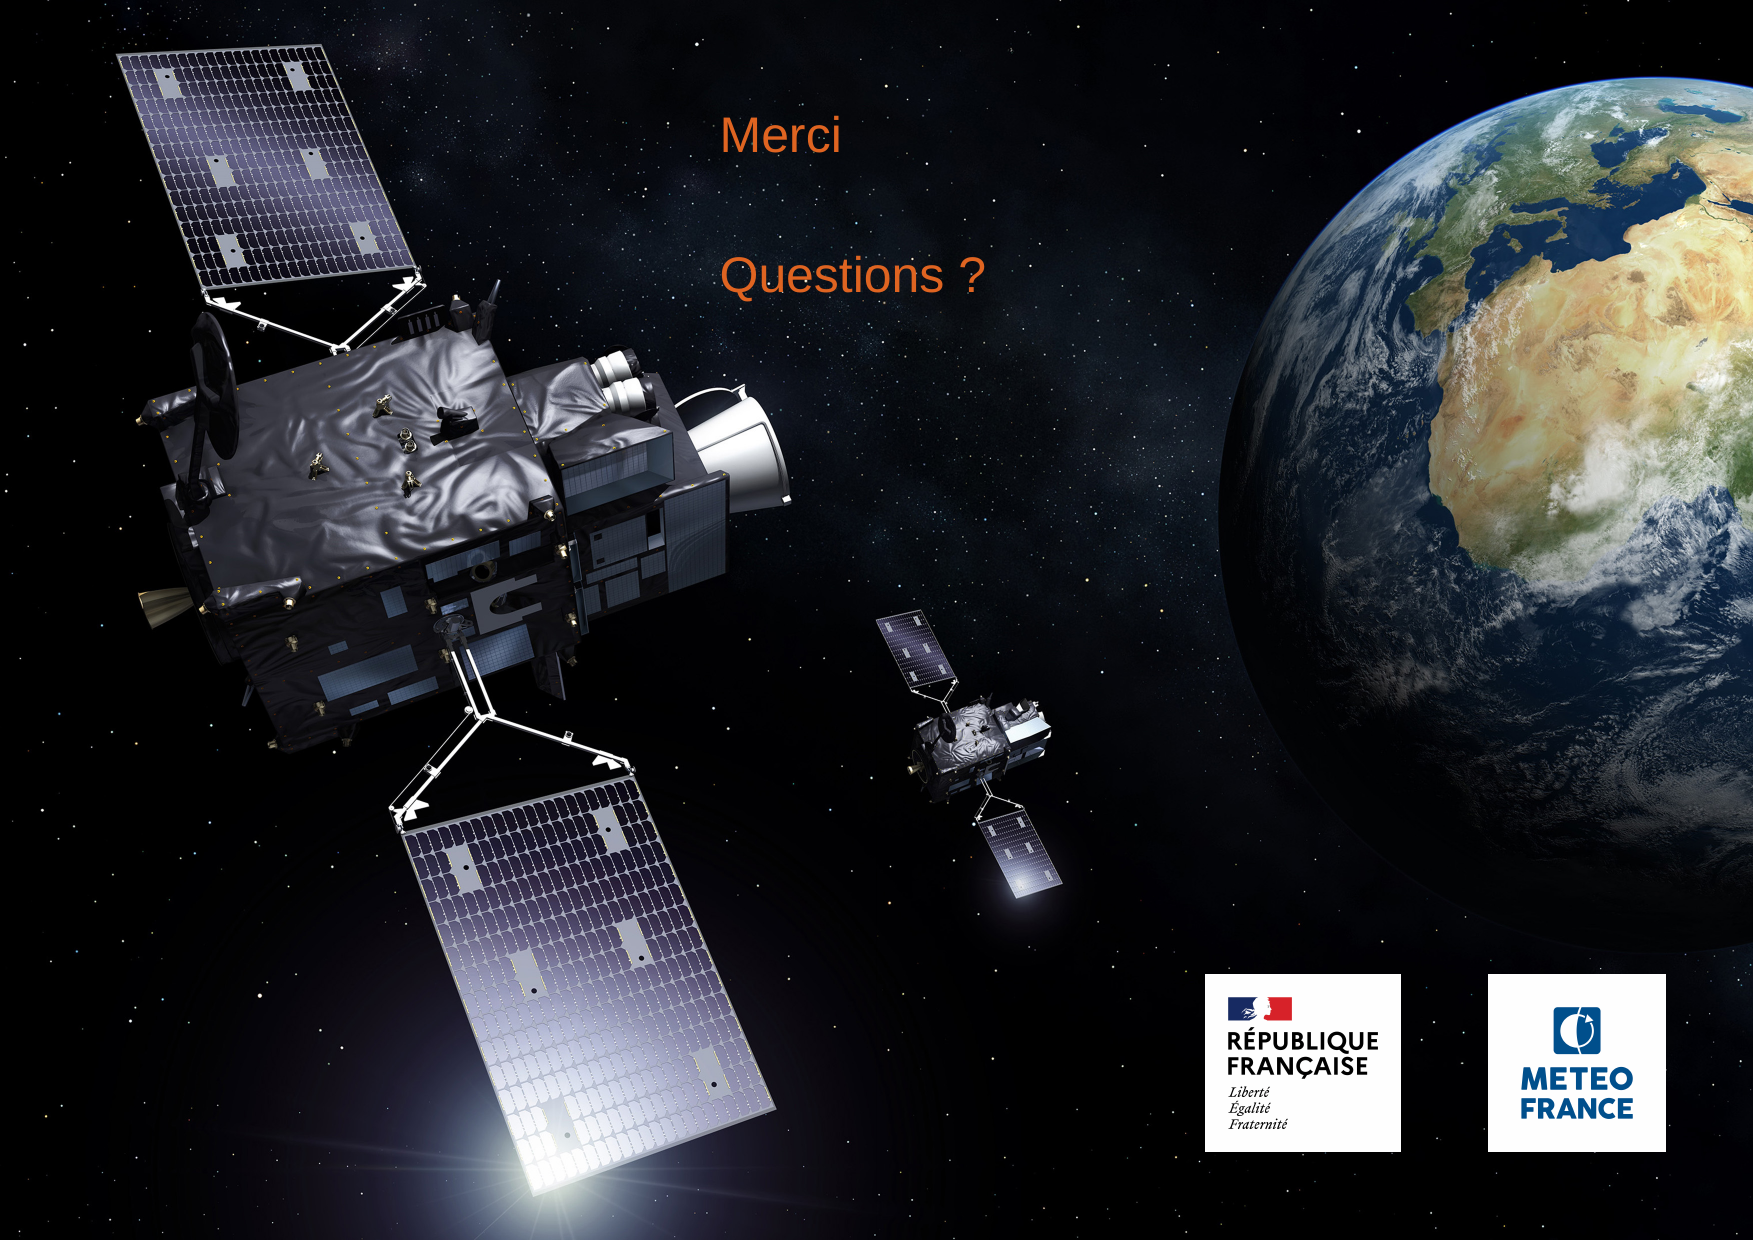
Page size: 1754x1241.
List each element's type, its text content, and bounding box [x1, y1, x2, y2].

picture [0, 0, 1753, 1240]
text_box Merci Questions ? [704, 94, 1049, 310]
